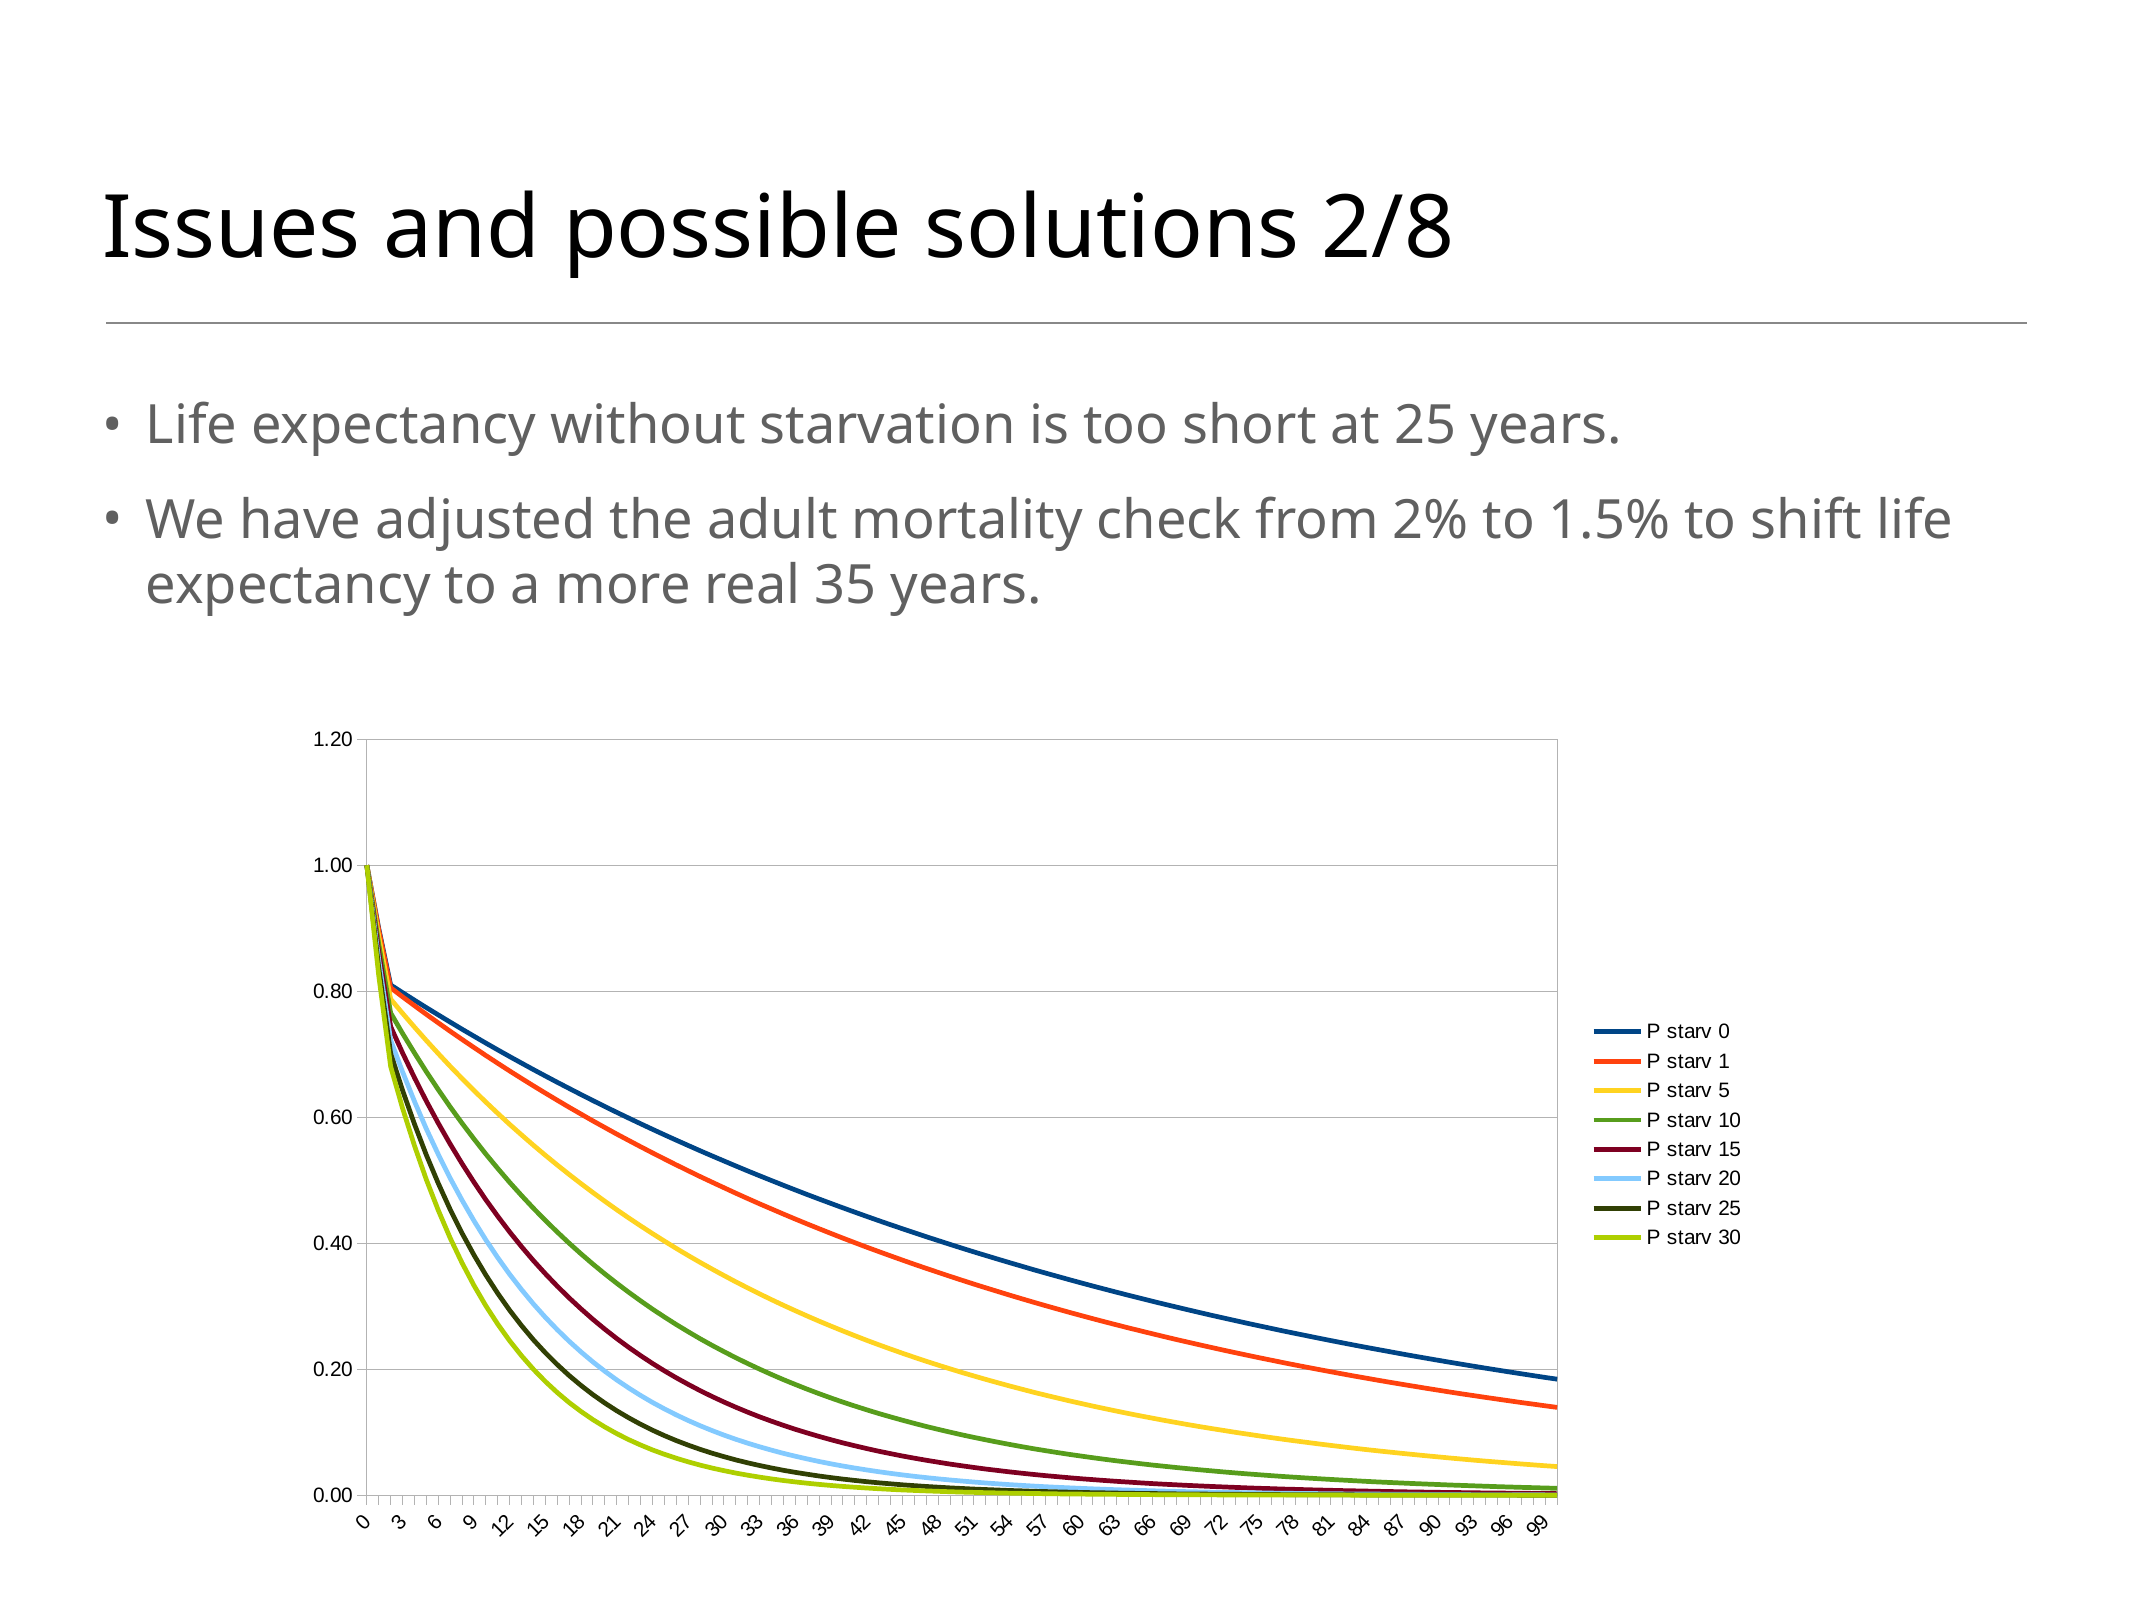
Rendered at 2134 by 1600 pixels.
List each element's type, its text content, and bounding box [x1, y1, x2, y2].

chart [283, 710, 1760, 1560]
title Issues and possible solutions 2/8 [93, 54, 2040, 284]
list Life expectancy without starvation is too short at 25 years. We have adjusted the adult mortality check from 2% to 1.5% to shift life expectancy to a more real 35 years. [93, 381, 2040, 1459]
